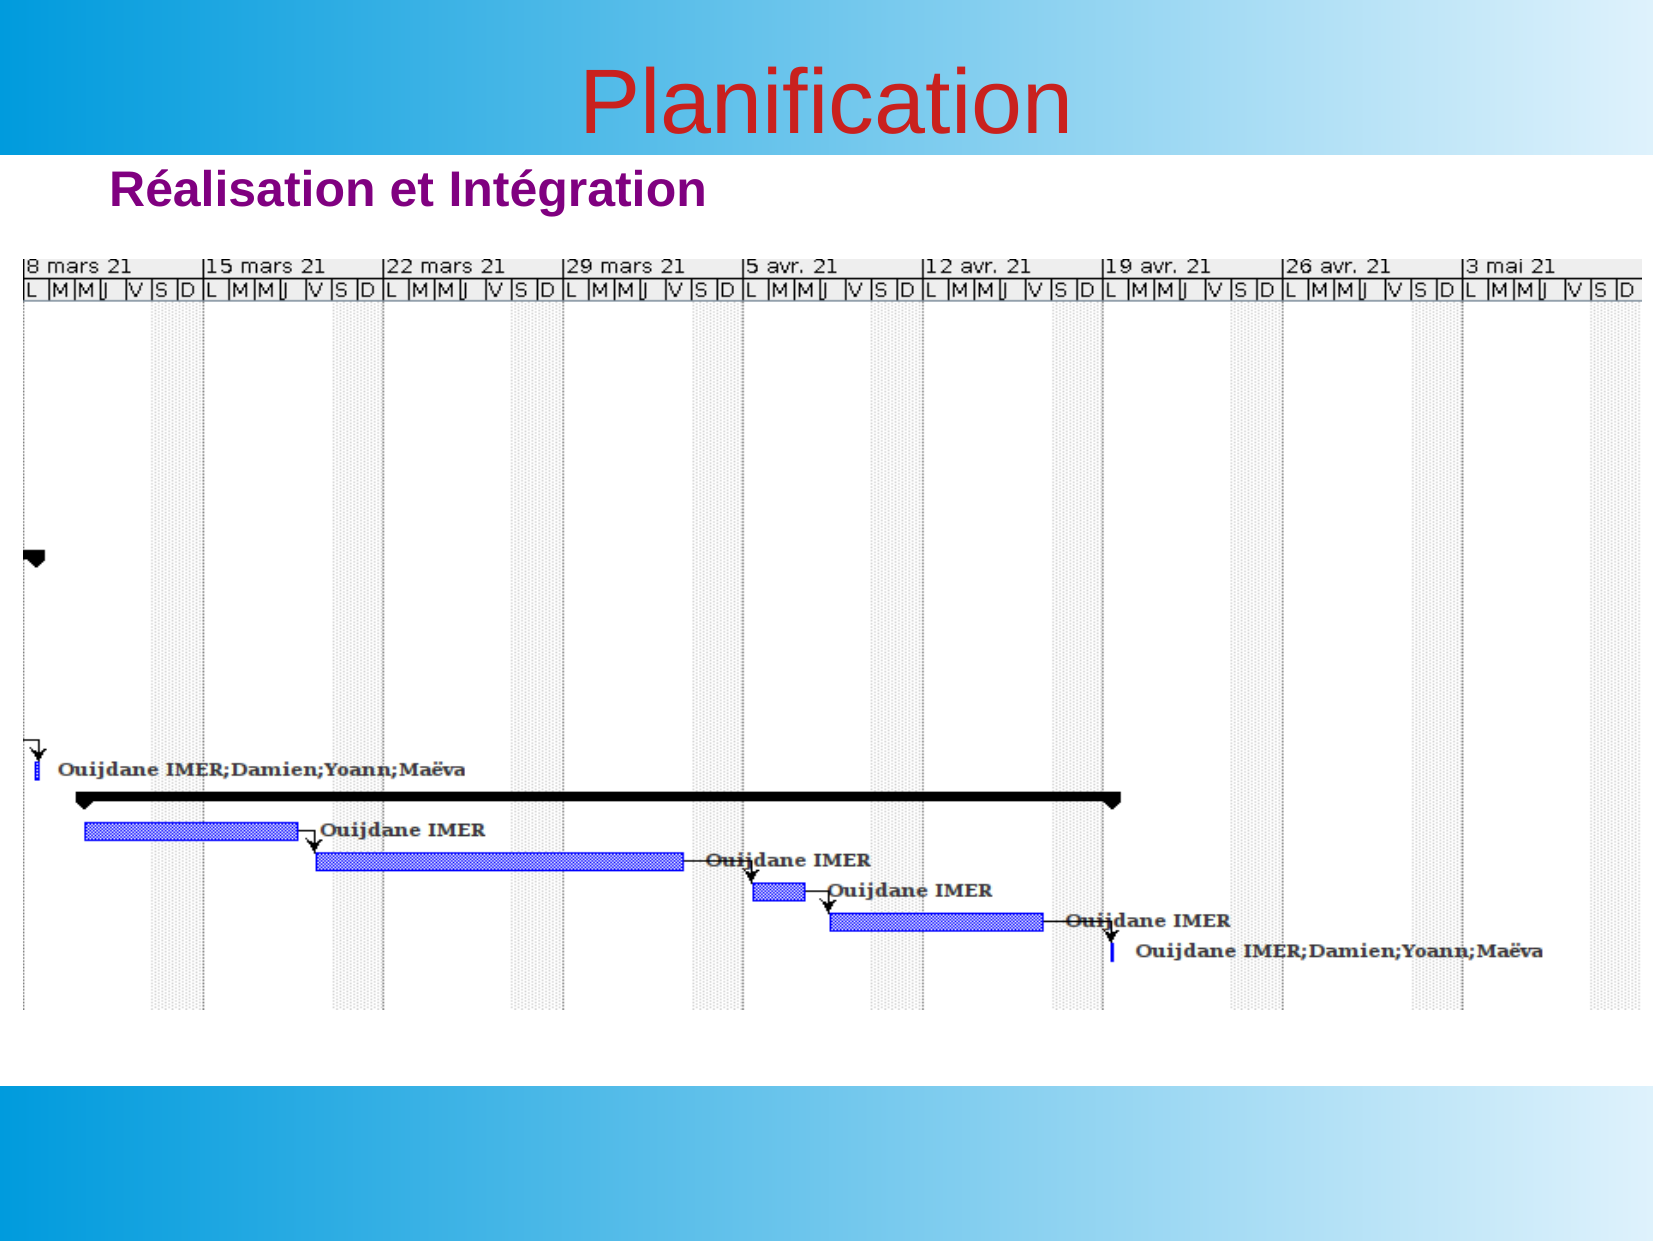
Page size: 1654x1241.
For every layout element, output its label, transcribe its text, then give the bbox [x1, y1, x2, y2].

text_box Réalisation et Intégration [94, 154, 804, 225]
title Planification [82, 49, 1571, 155]
picture [23, 259, 1642, 1010]
